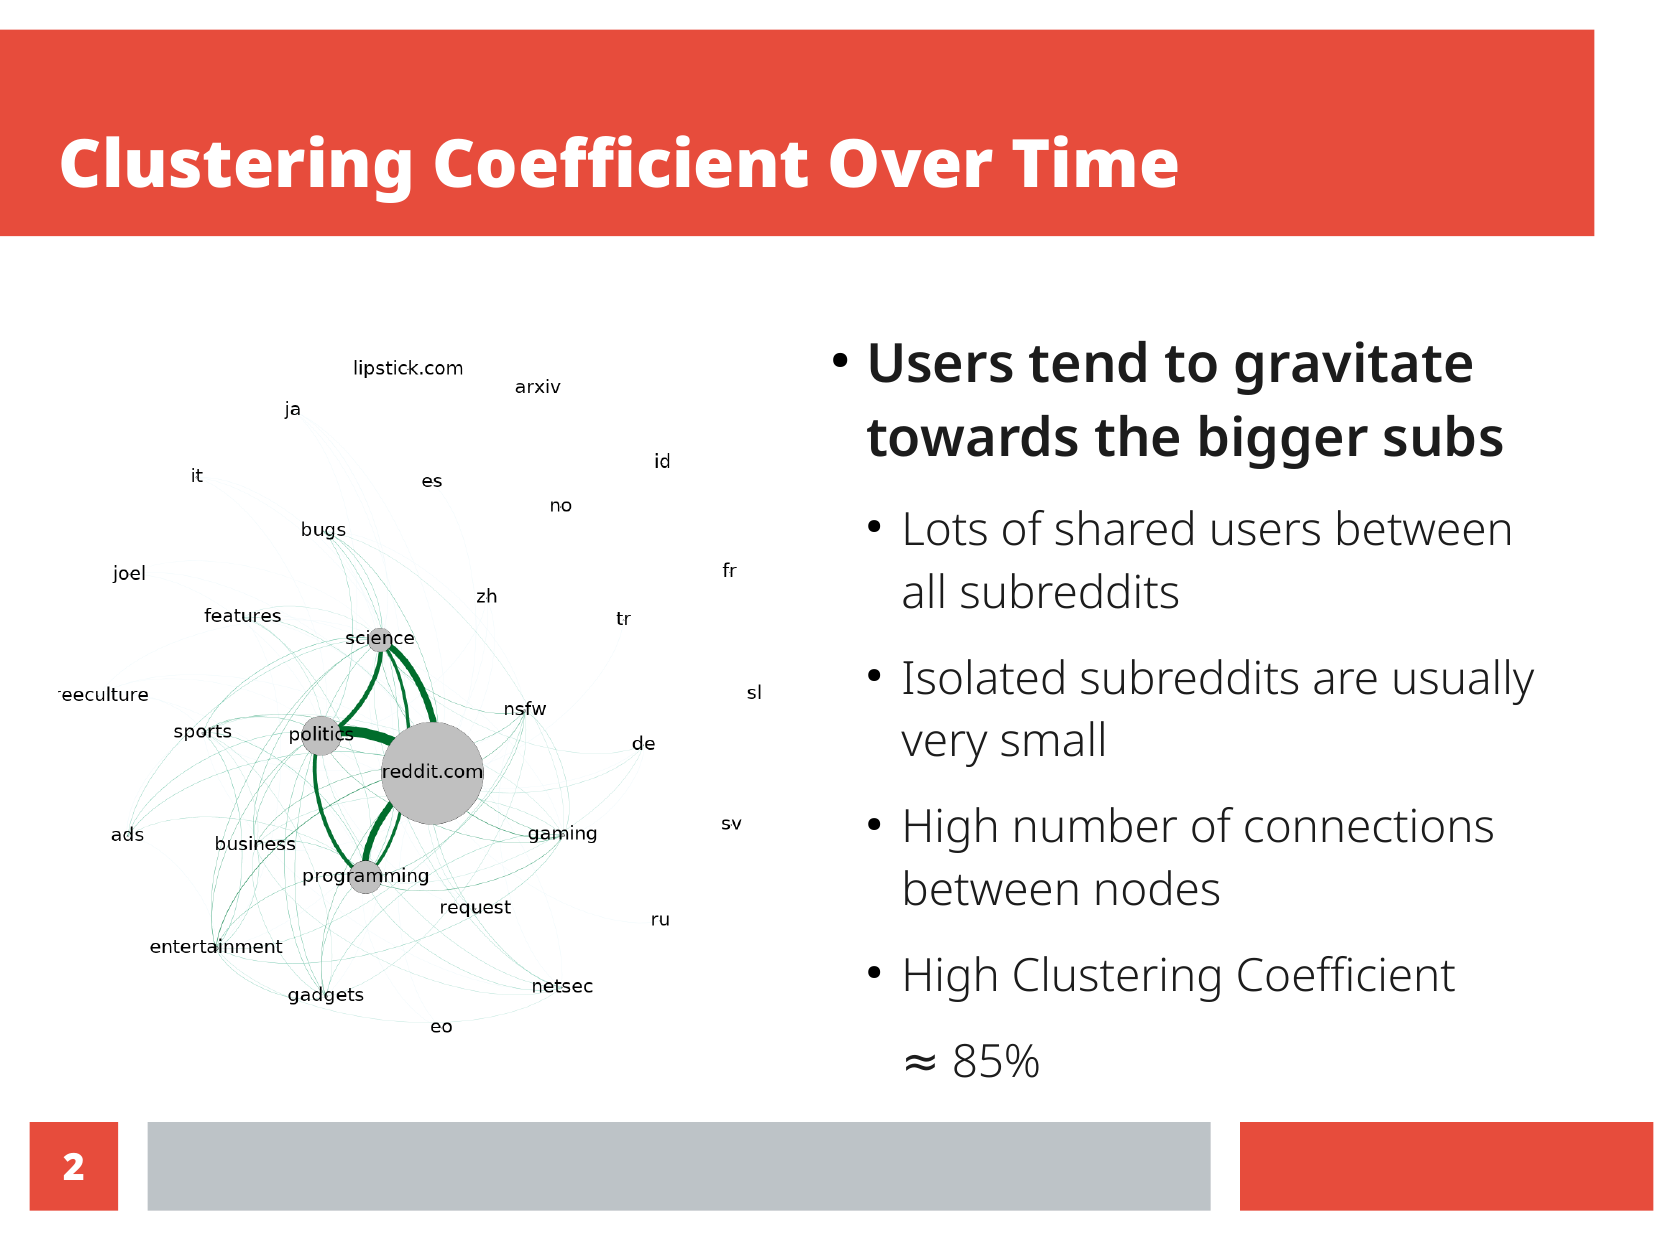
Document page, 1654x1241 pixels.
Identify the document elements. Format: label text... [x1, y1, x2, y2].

list Users tend to gravitate towards the bigger subs Lots of shared users between all subreddits Isolated subreddits are usually very small High number of connections between nodes High Clustering Coefficient ≈ 85% [830, 324, 1566, 1093]
picture [58, 341, 794, 1077]
title Clustering Coefficient Over Time [59, 59, 1595, 207]
